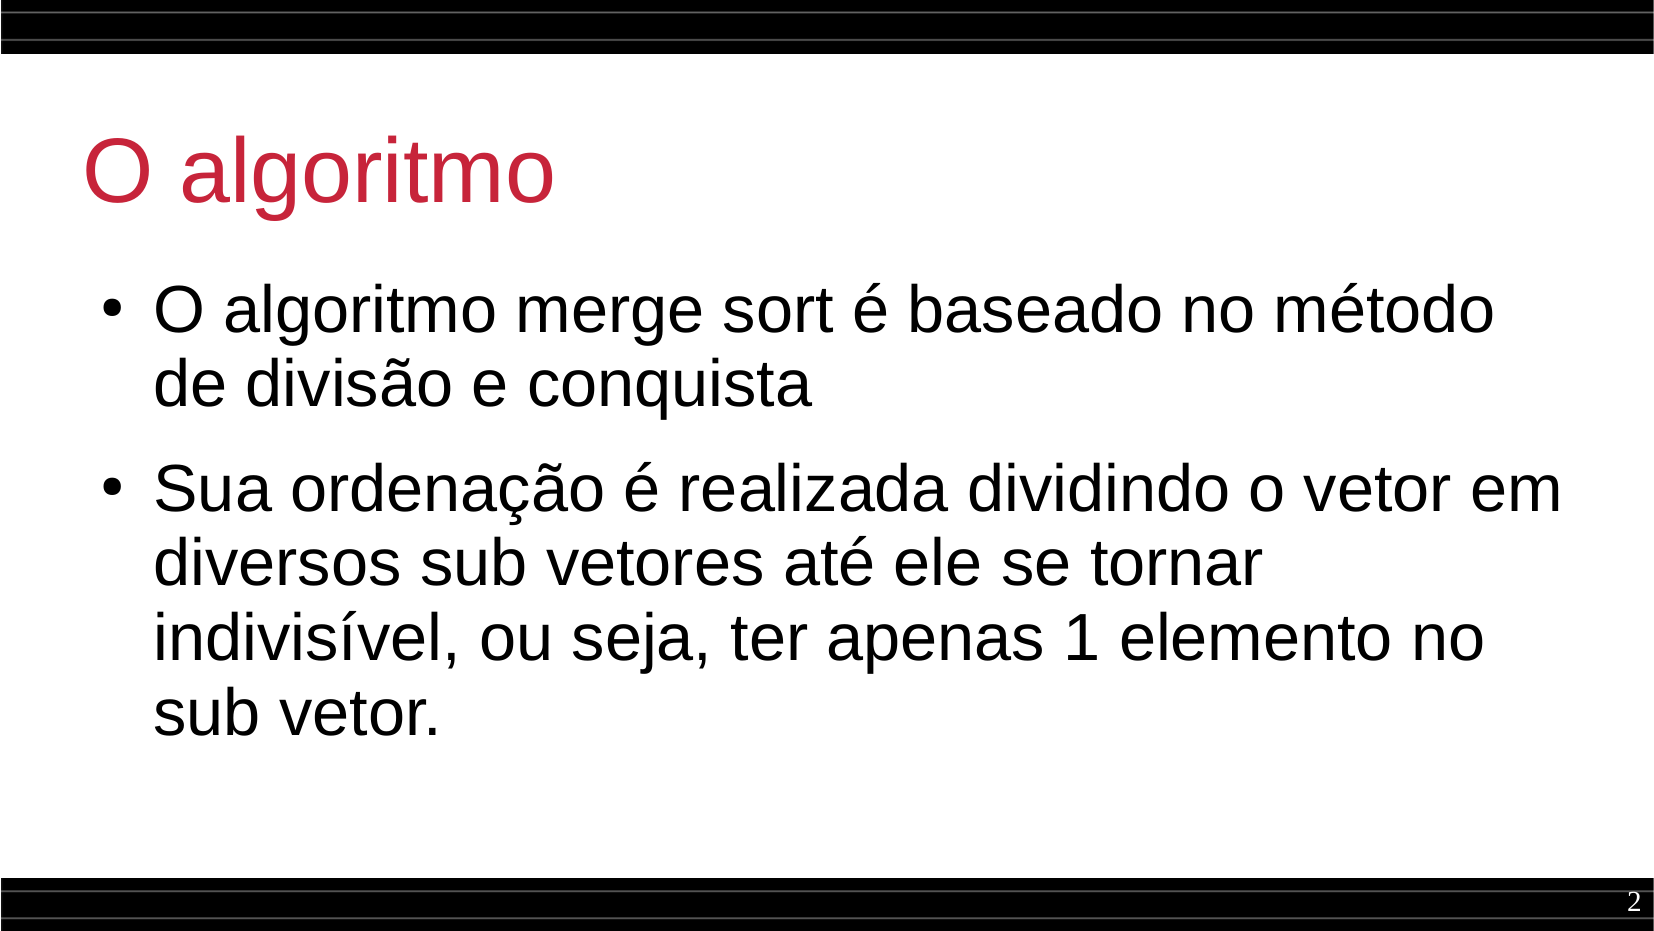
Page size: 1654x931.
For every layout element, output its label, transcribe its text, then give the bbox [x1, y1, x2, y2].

title O algoritmo [82, 92, 1571, 249]
list O algoritmo merge sort é baseado no método de divisão e conquista Sua ordenação é realizada dividindo o vetor em diversos sub vetores até ele se tornar indivisível, ou seja, ter apenas 1 elemento no sub vetor. [82, 271, 1571, 851]
picture [1, 0, 1654, 54]
picture [1, 878, 1654, 931]
